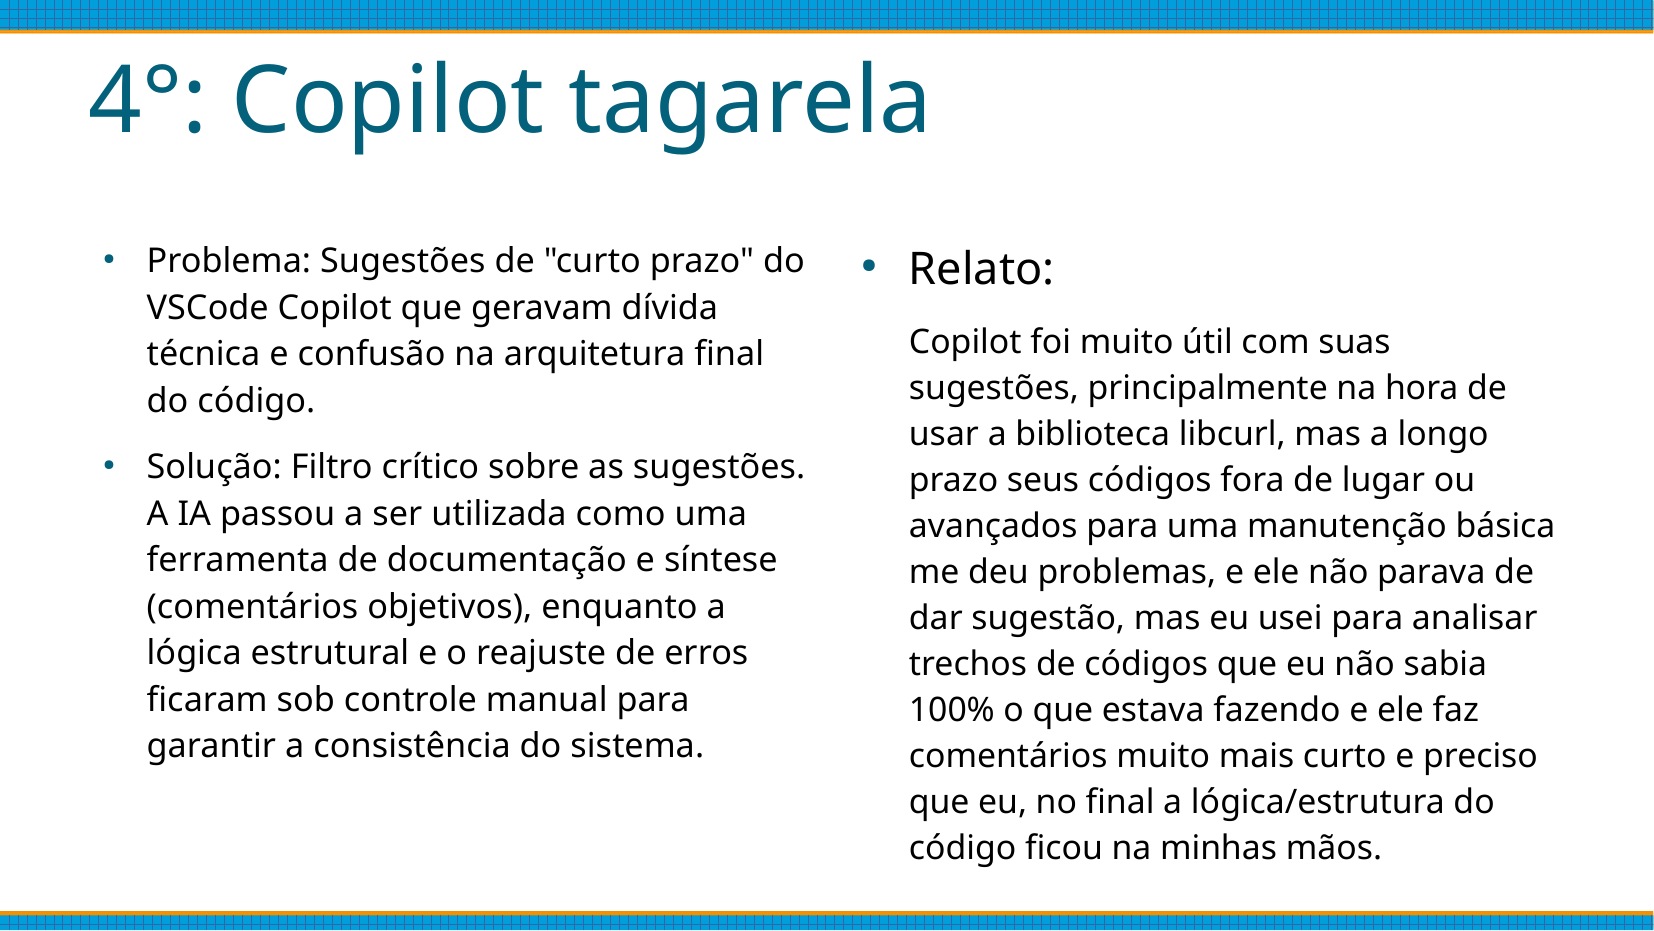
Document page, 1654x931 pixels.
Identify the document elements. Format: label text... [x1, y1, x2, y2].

list Problema: Sugestões de "curto prazo" do VSCode Copilot que geravam dívida técnica e confusão na arquitetura final do código. Solução: Filtro crítico sobre as sugestões. A IA passou a ser utilizada como uma ferramenta de documentação e síntese (comentários objetivos), enquanto a lógica estrutural e o reajuste de erros ficaram sob controle manual para garantir a consistência do sistema. [88, 236, 809, 813]
list Relato: Copilot foi muito útil com suas sugestões, principalmente na hora de usar a biblioteca libcurl, mas a longo prazo seus códigos fora de lugar ou avançados para uma manutenção básica me deu problemas, e ele não parava de dar sugestão, mas eu usei para analisar trechos de códigos que eu não sabia 100% o que estava fazendo e ele faz comentários muito mais curto e preciso que eu, no final a lógica/estrutura do código ficou na minhas mãos. [845, 236, 1566, 901]
title 4°: Copilot tagarela [88, 14, 1565, 178]
